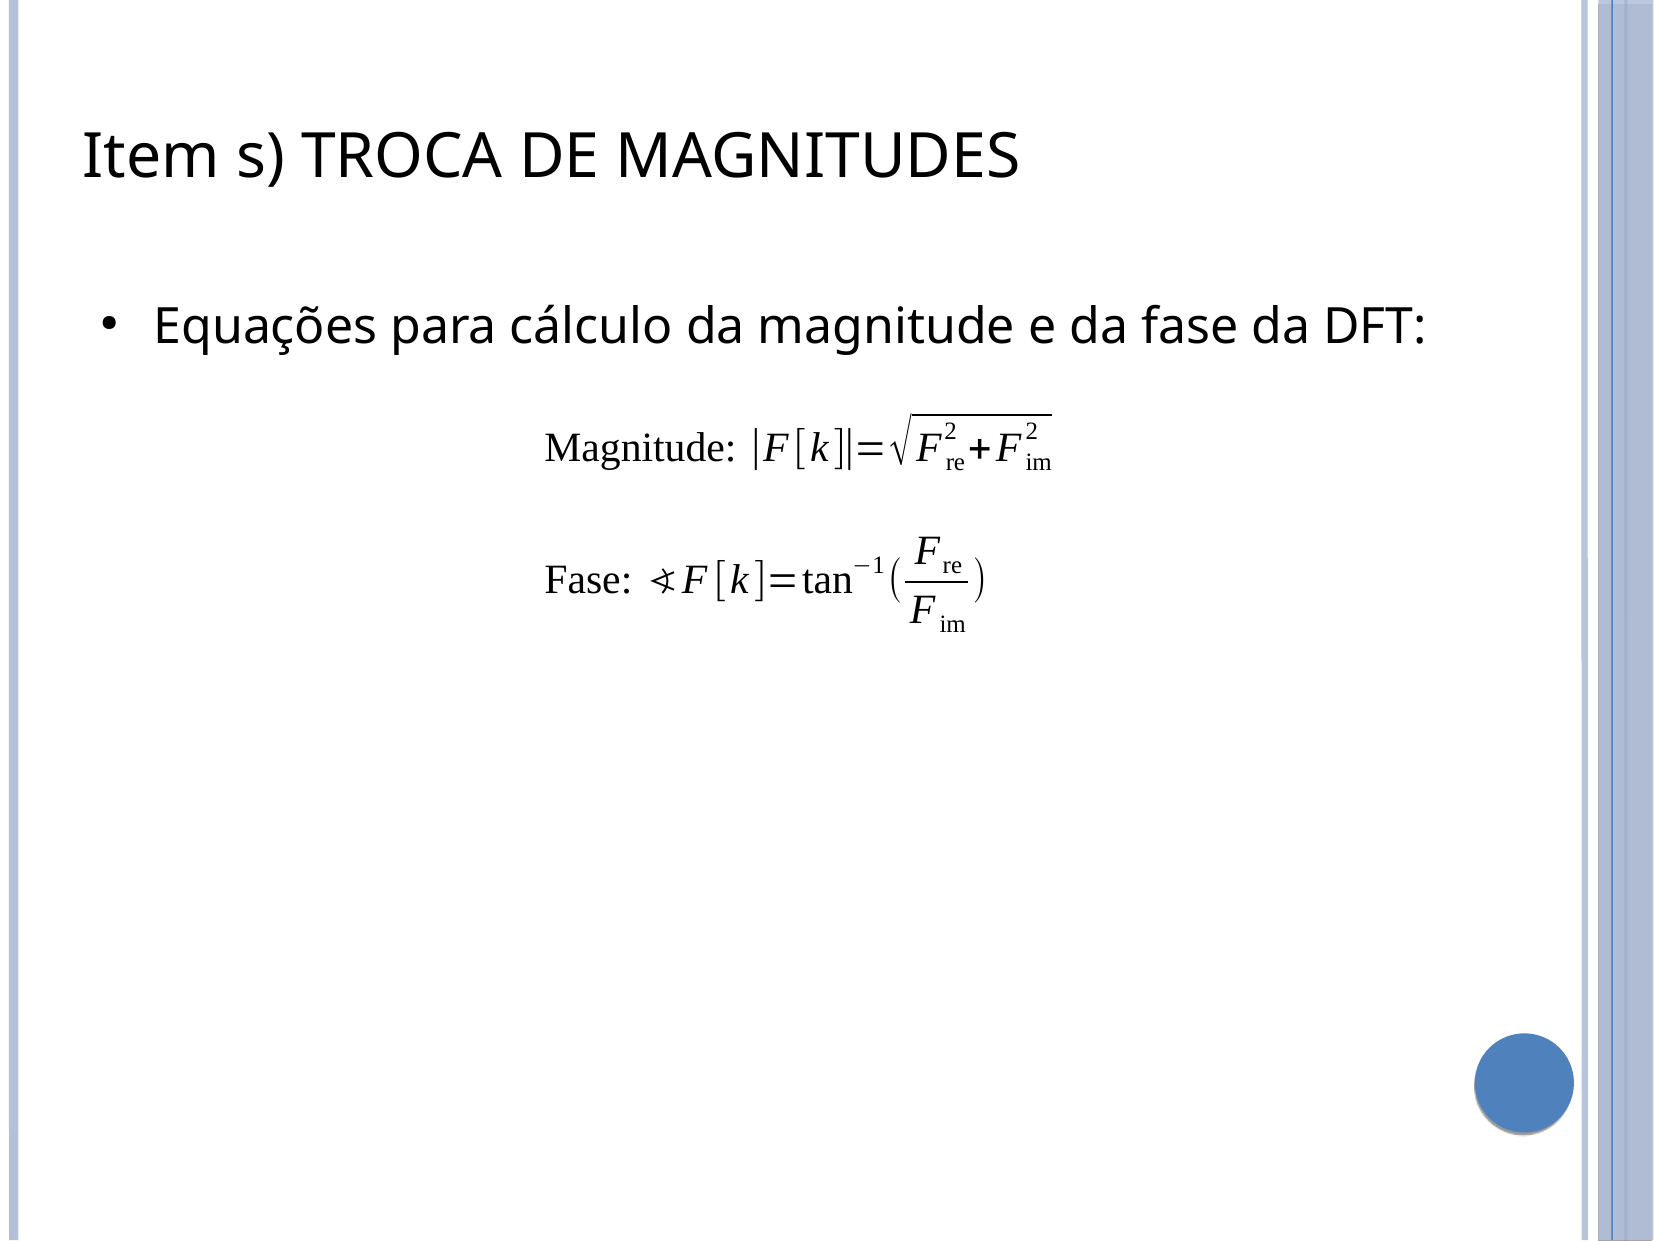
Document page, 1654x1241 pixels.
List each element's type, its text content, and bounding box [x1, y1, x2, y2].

title Item s) TROCA DE MAGNITUDES [82, 49, 1433, 257]
chart [538, 412, 1059, 639]
list Equações para cálculo da magnitude e da fase da DFT: [82, 290, 1571, 1010]
